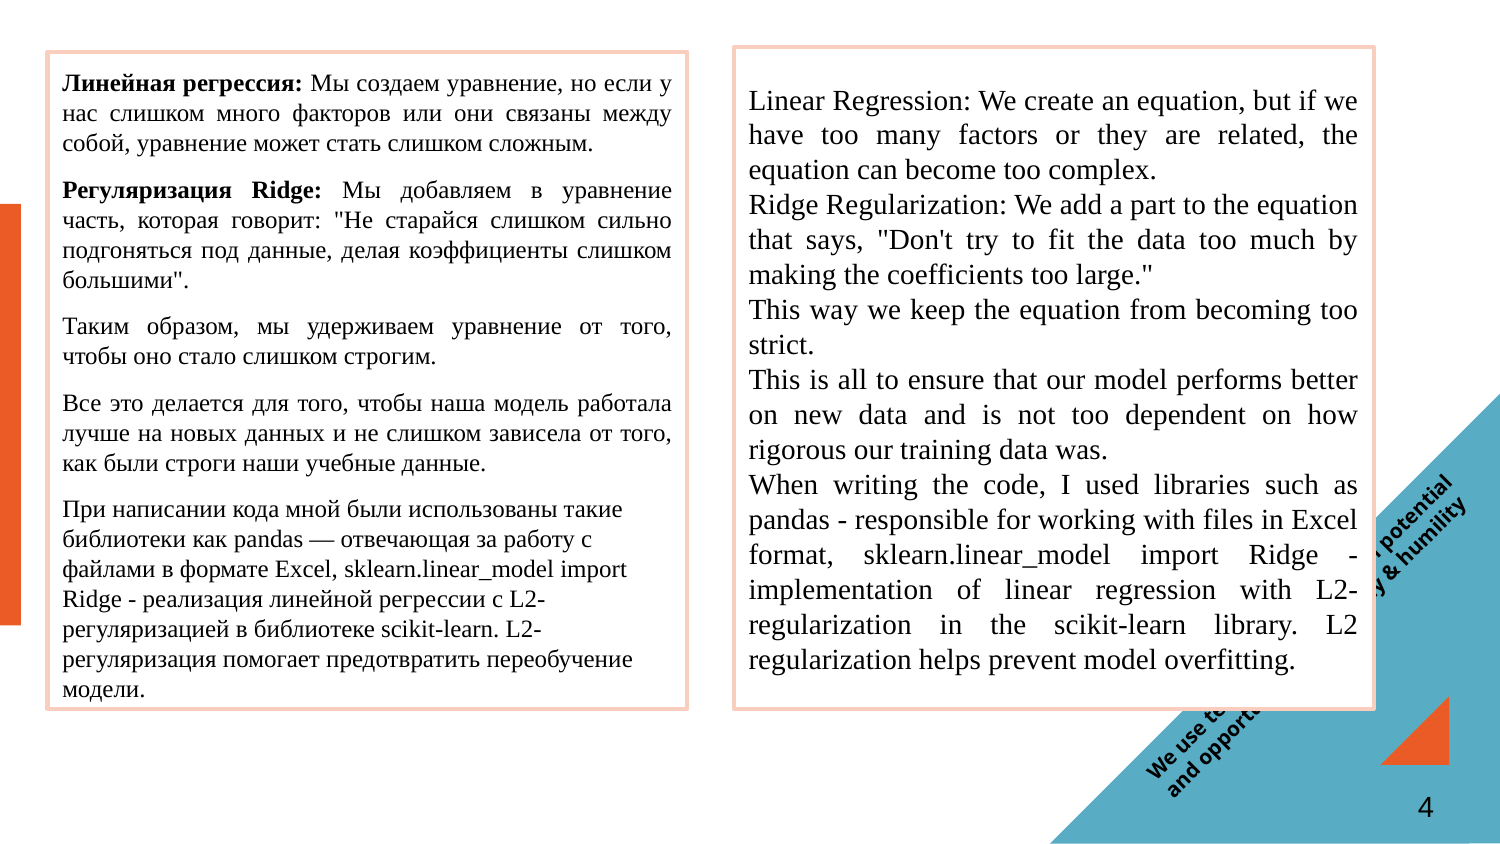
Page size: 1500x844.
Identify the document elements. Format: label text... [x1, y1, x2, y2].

slide_number <номер> [1388, 781, 1449, 827]
text_box Линейная регрессия: Мы создаем уравнение, но если у нас слишком много факторов или они связаны между собой, уравнение может стать слишком сложным. Регуляризация Ridge: Мы добавляем в уравнение часть, которая говорит: "Не старайся слишком сильно подгоняться под данные, делая коэффициенты слишком большими". Таким образом, мы удерживаем уравнение от того, чтобы оно стало слишком строгим. Все это делается для того, чтобы наша модель работала лучше на новых данных и не слишком зависела от того, как были строги наши учебные данные. При написании кода мной были использованы такие библиотеки как pandas — отвечающая за работу с файлами в формате Excel, sklearn.linear_model import Ridge - реализация линейной регрессии с L2-регуляризацией в библиотеке scikit-learn. L2-регуляризация помогает предотвратить переобучение модели. [47, 51, 688, 709]
text_box Linear Regression: We create an equation, but if we have too many factors or they are related, the equation can become too complex. Ridge Regularization: We add a part to the equation that says, "Don't try to fit the data too much by making the coefficients too large." This way we keep the equation from becoming too strict. This is all to ensure that our model performs better on new data and is not too dependent on how rigorous our training data was. When writing the code, I used libraries such as pandas - responsible for working with files in Excel format, sklearn.linear_model import Ridge - implementation of linear regression with L2-regularization in the scikit-learn library. L2 regularization helps prevent model overfitting. [733, 47, 1374, 709]
